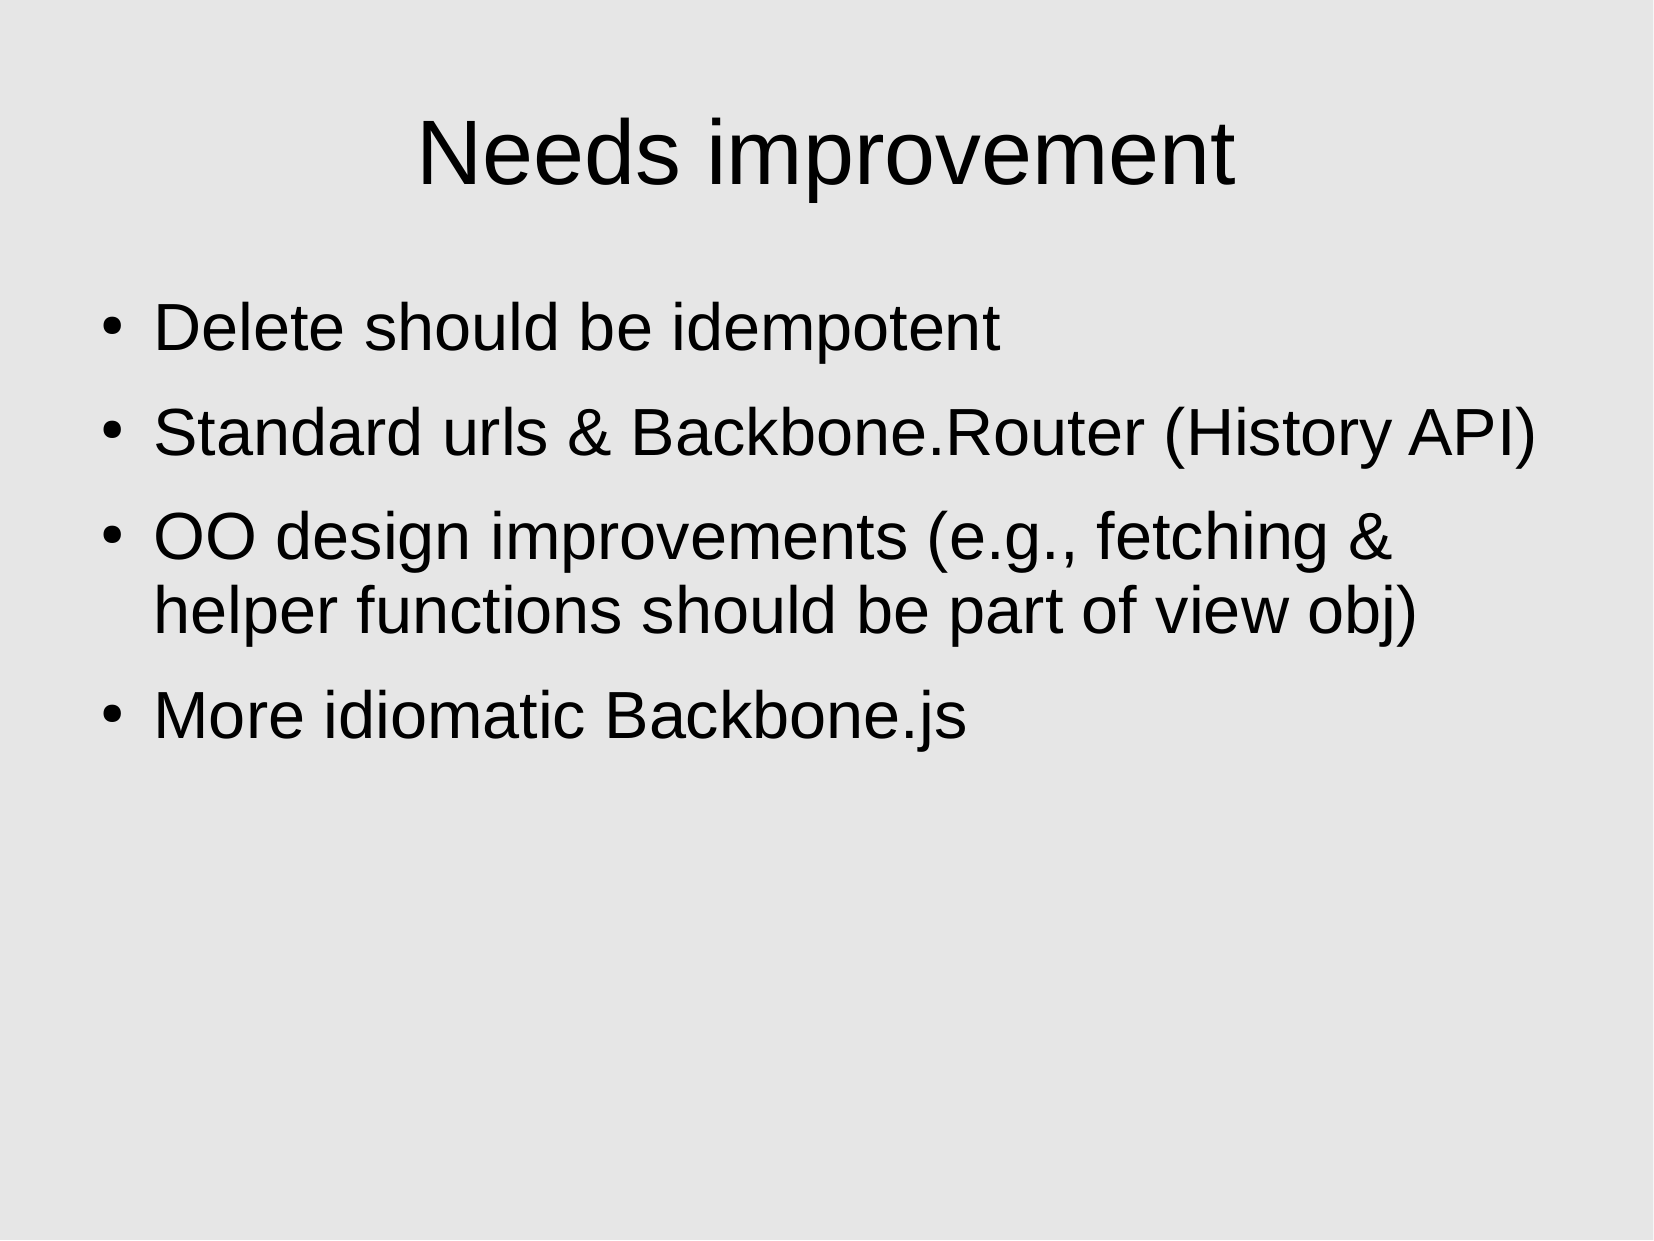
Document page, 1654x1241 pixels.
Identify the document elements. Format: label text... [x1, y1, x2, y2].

title Needs improvement [82, 56, 1571, 250]
list Delete should be idempotent Standard urls & Backbone.Router (History API) OO design improvements (e.g., fetching & helper functions should be part of view obj) More idiomatic Backbone.js [82, 290, 1571, 1109]
